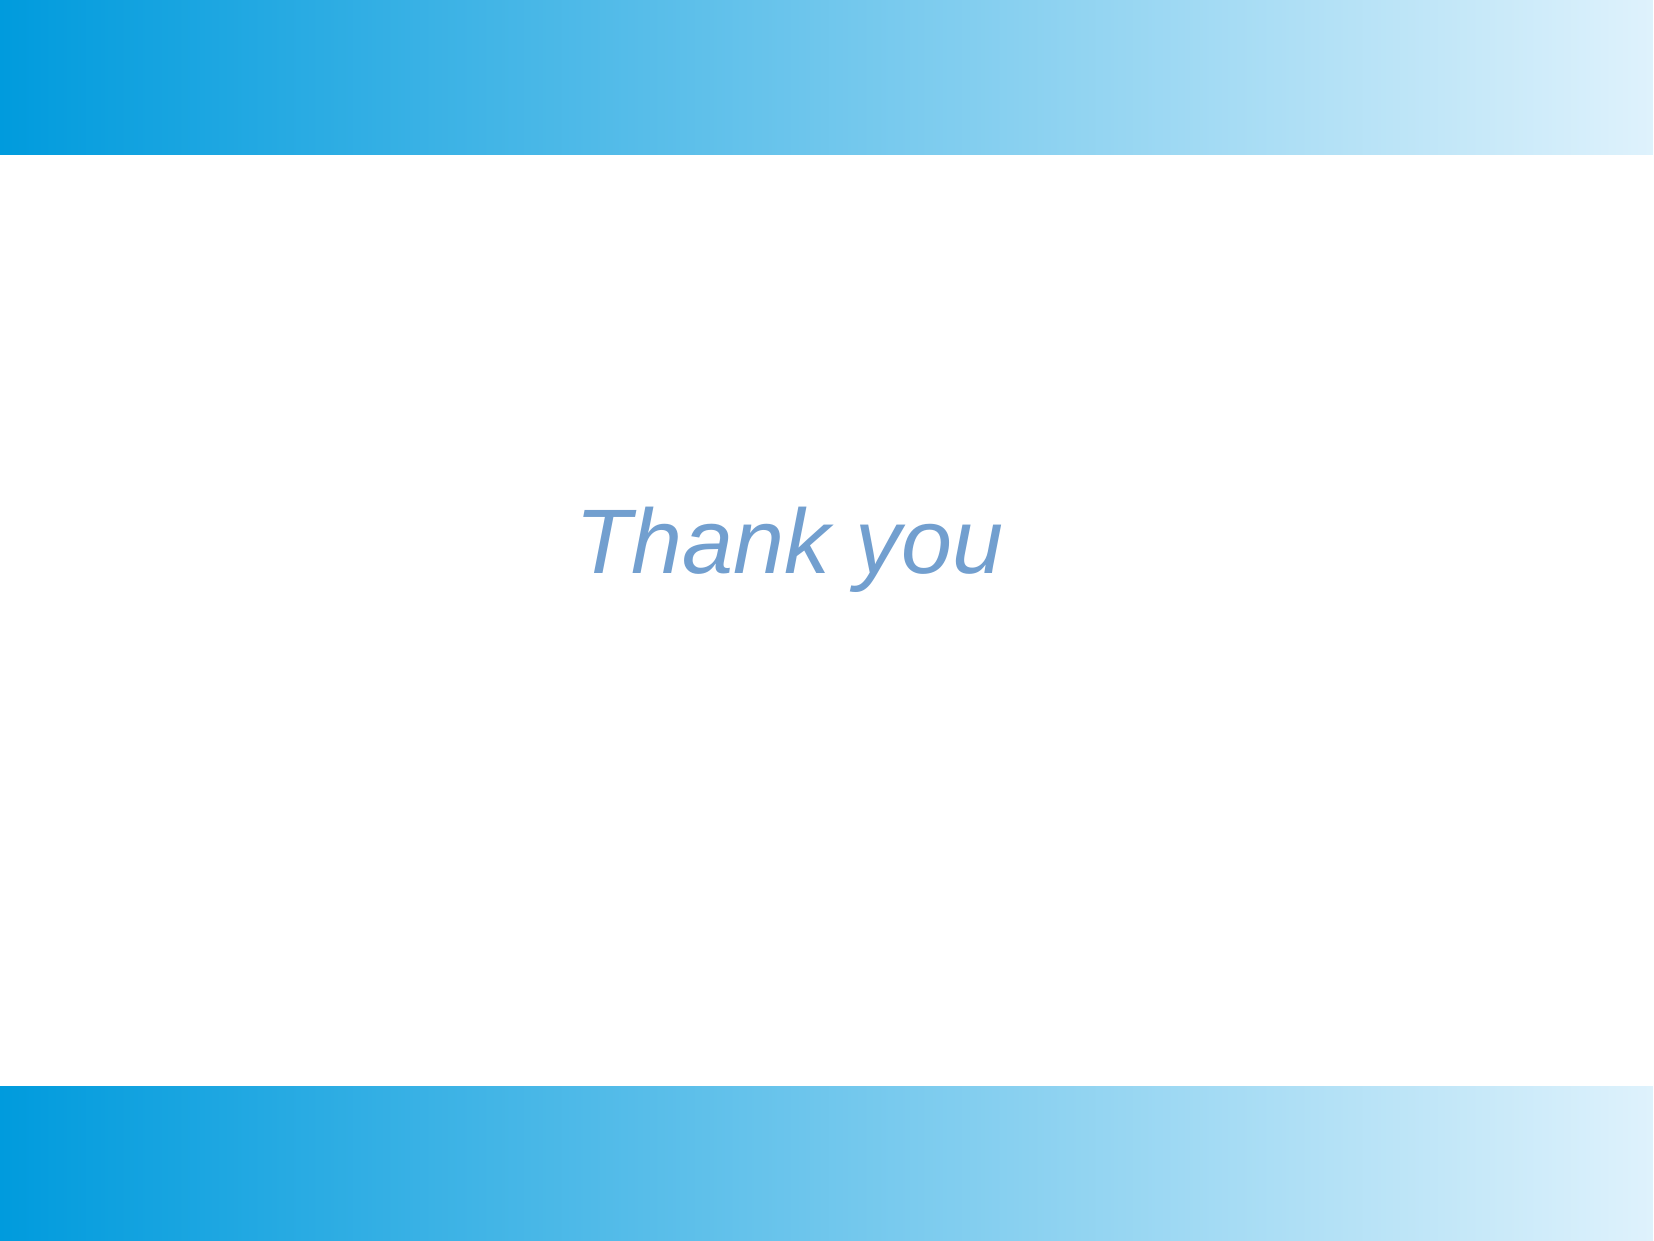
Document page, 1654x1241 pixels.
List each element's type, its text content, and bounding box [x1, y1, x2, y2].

text_box Thank you [560, 482, 1020, 584]
